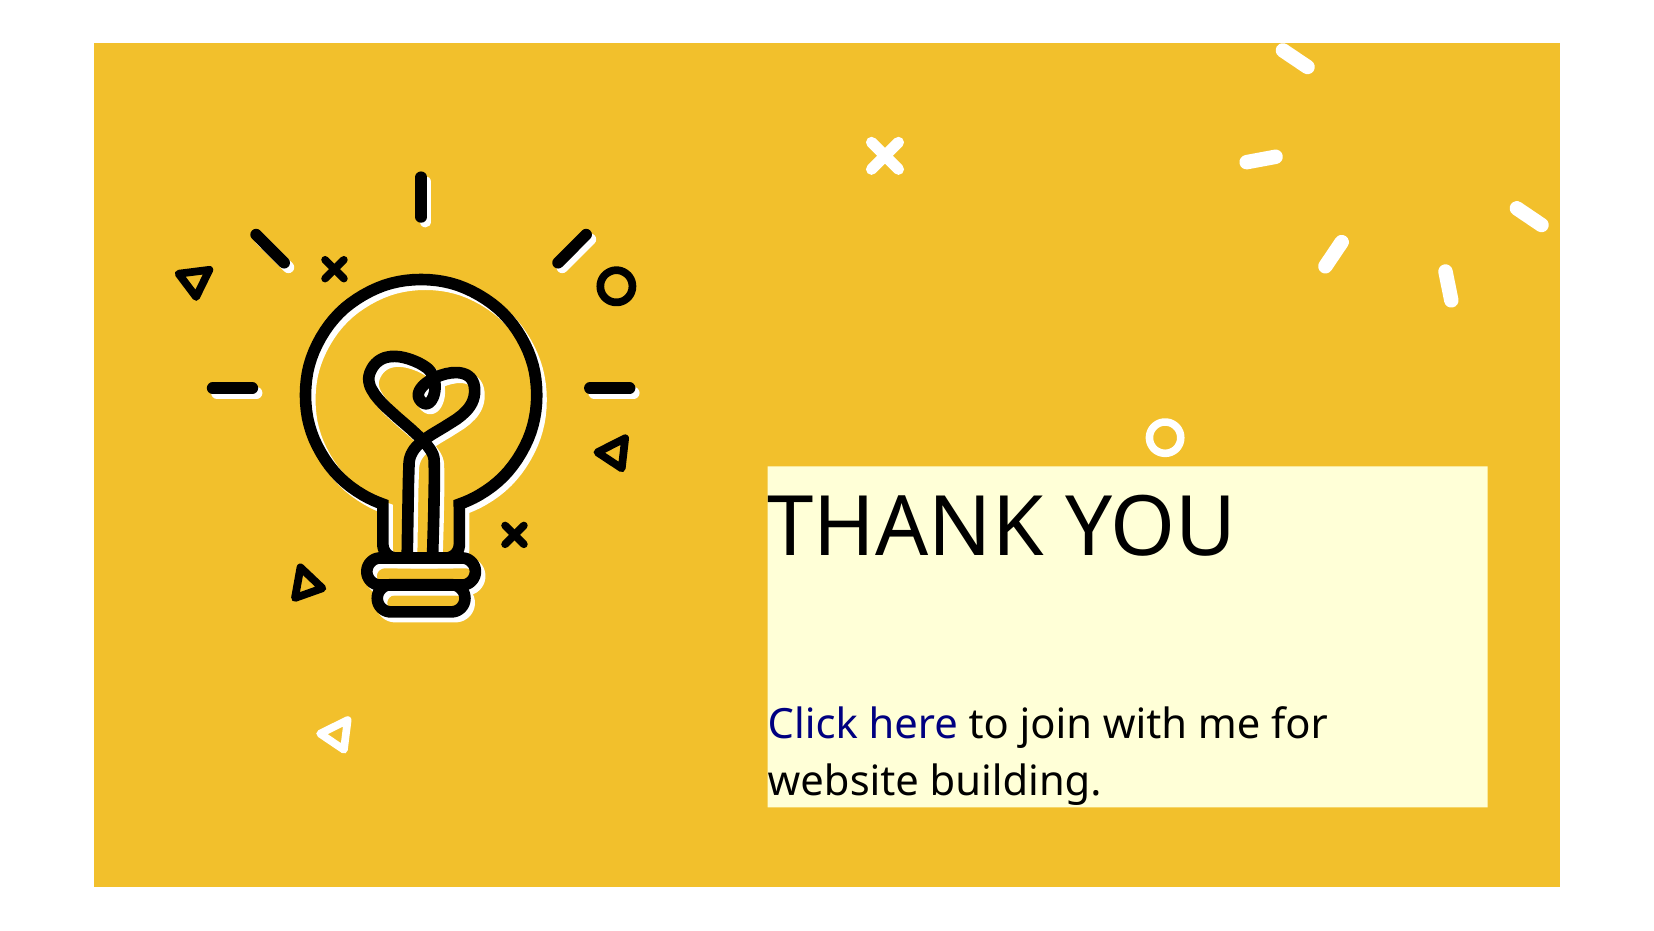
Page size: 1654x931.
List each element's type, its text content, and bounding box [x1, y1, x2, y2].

title THANK YOU Click here to join with me for website building. [767, 491, 1488, 783]
